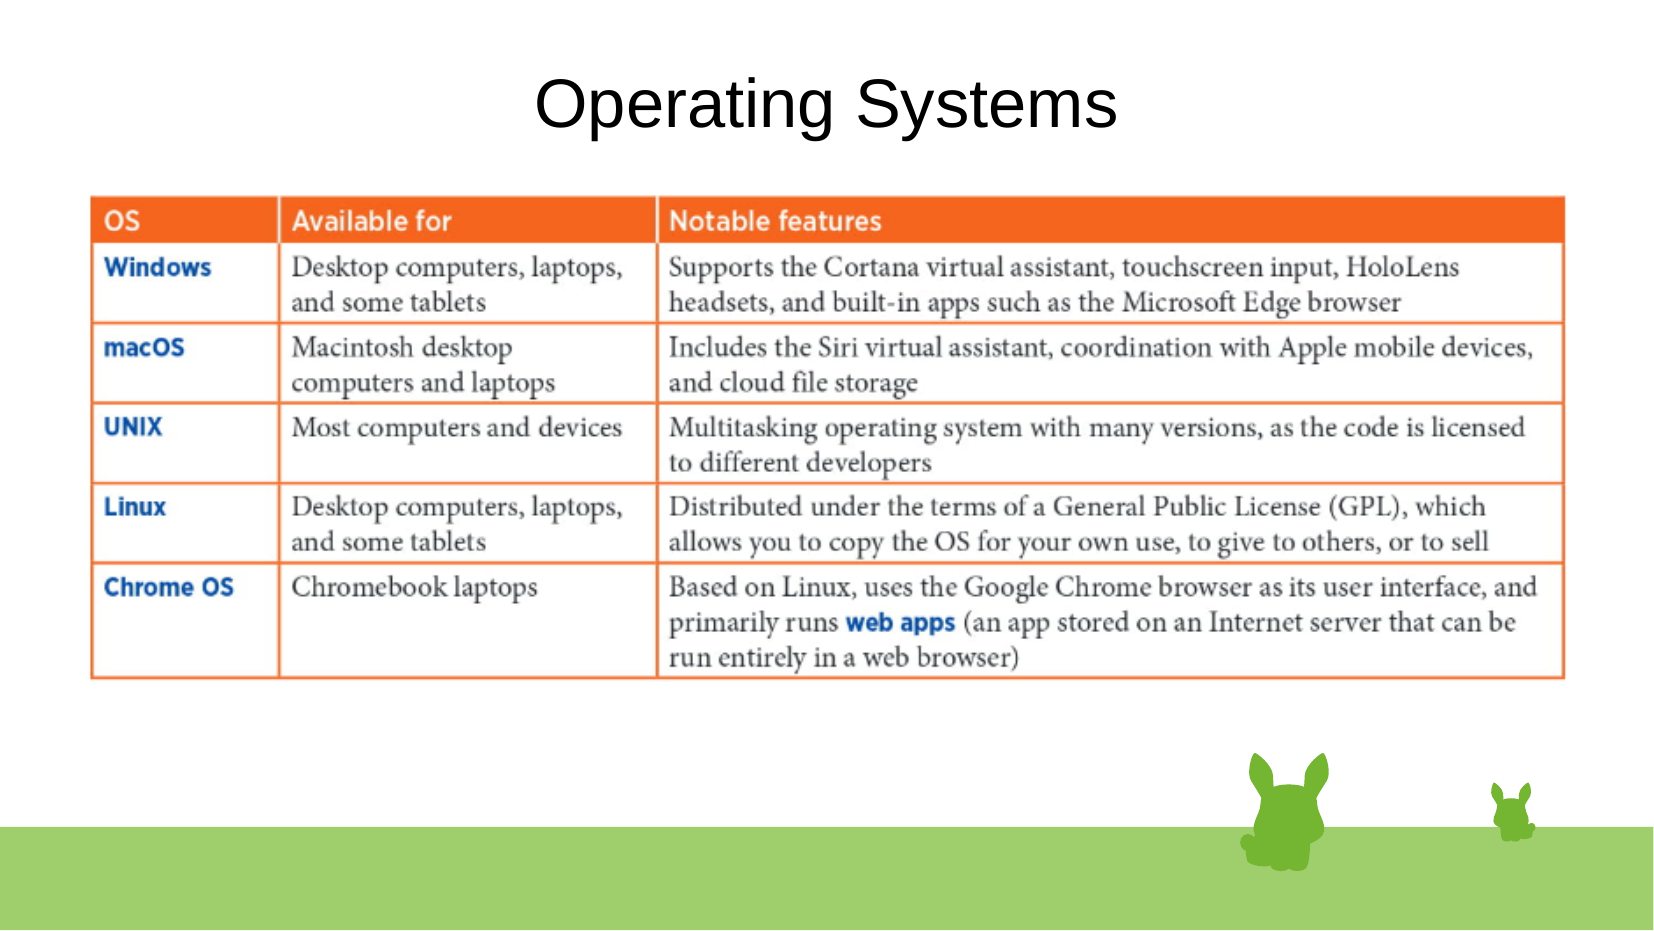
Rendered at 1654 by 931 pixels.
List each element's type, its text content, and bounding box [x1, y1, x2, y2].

title Operating Systems [88, 29, 1565, 178]
picture [75, 187, 1576, 683]
